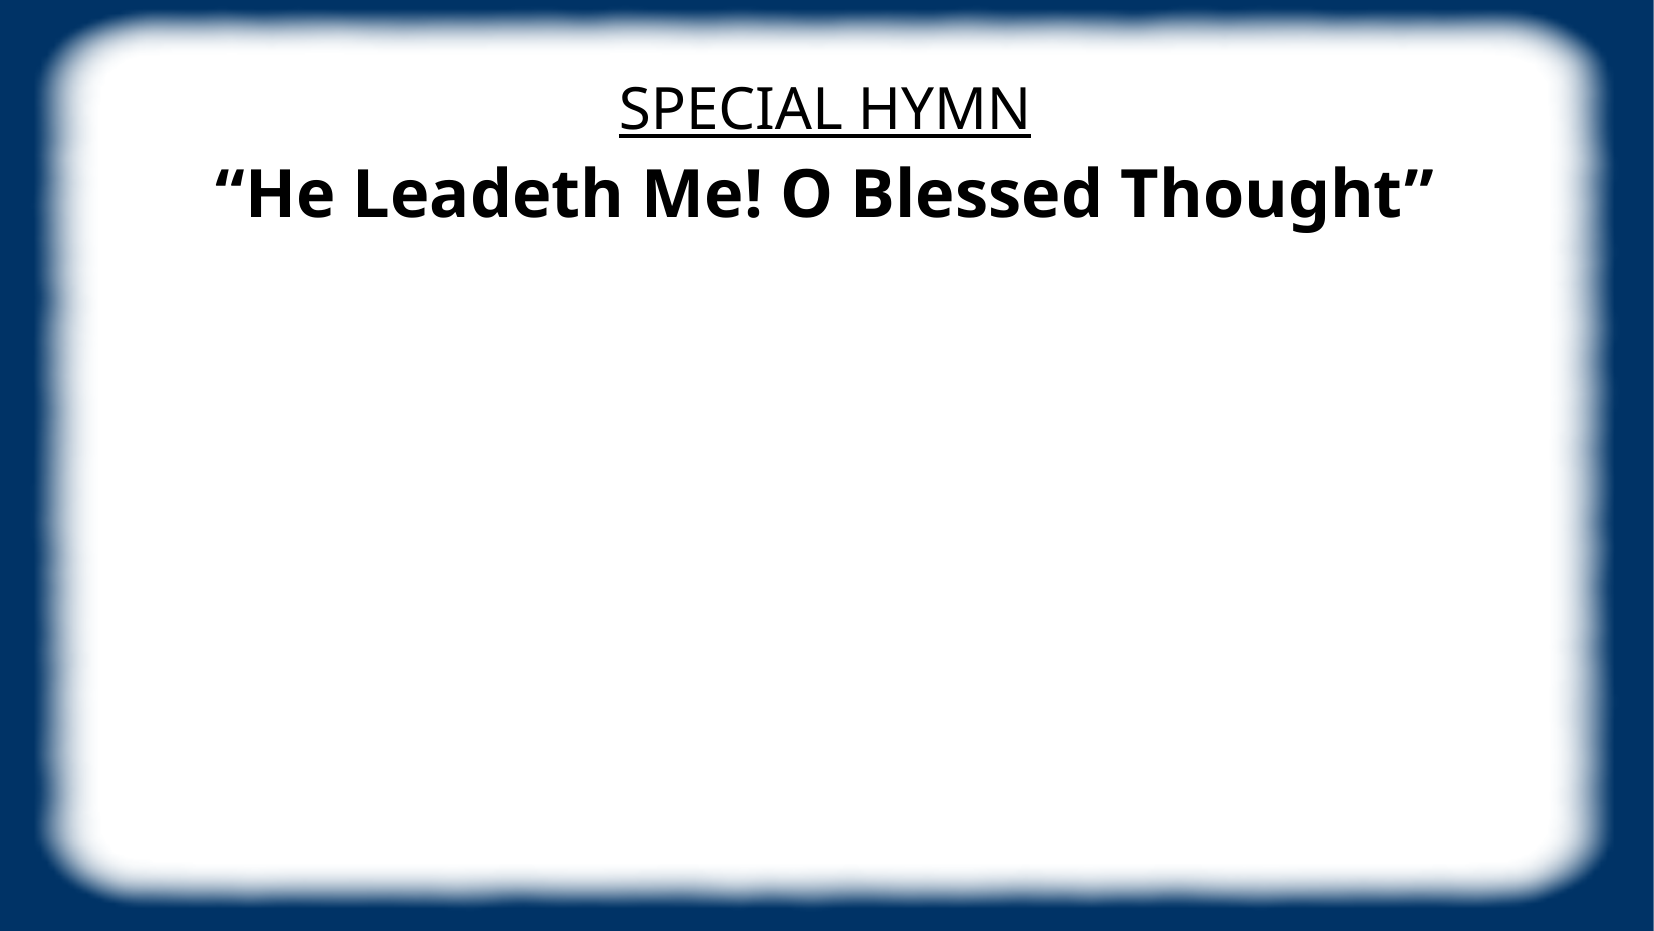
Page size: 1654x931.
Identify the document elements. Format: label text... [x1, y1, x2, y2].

picture [0, 0, 1654, 931]
text_box SPECIAL HYMN “He Leadeth Me! O Blessed Thought” [105, 60, 1546, 241]
